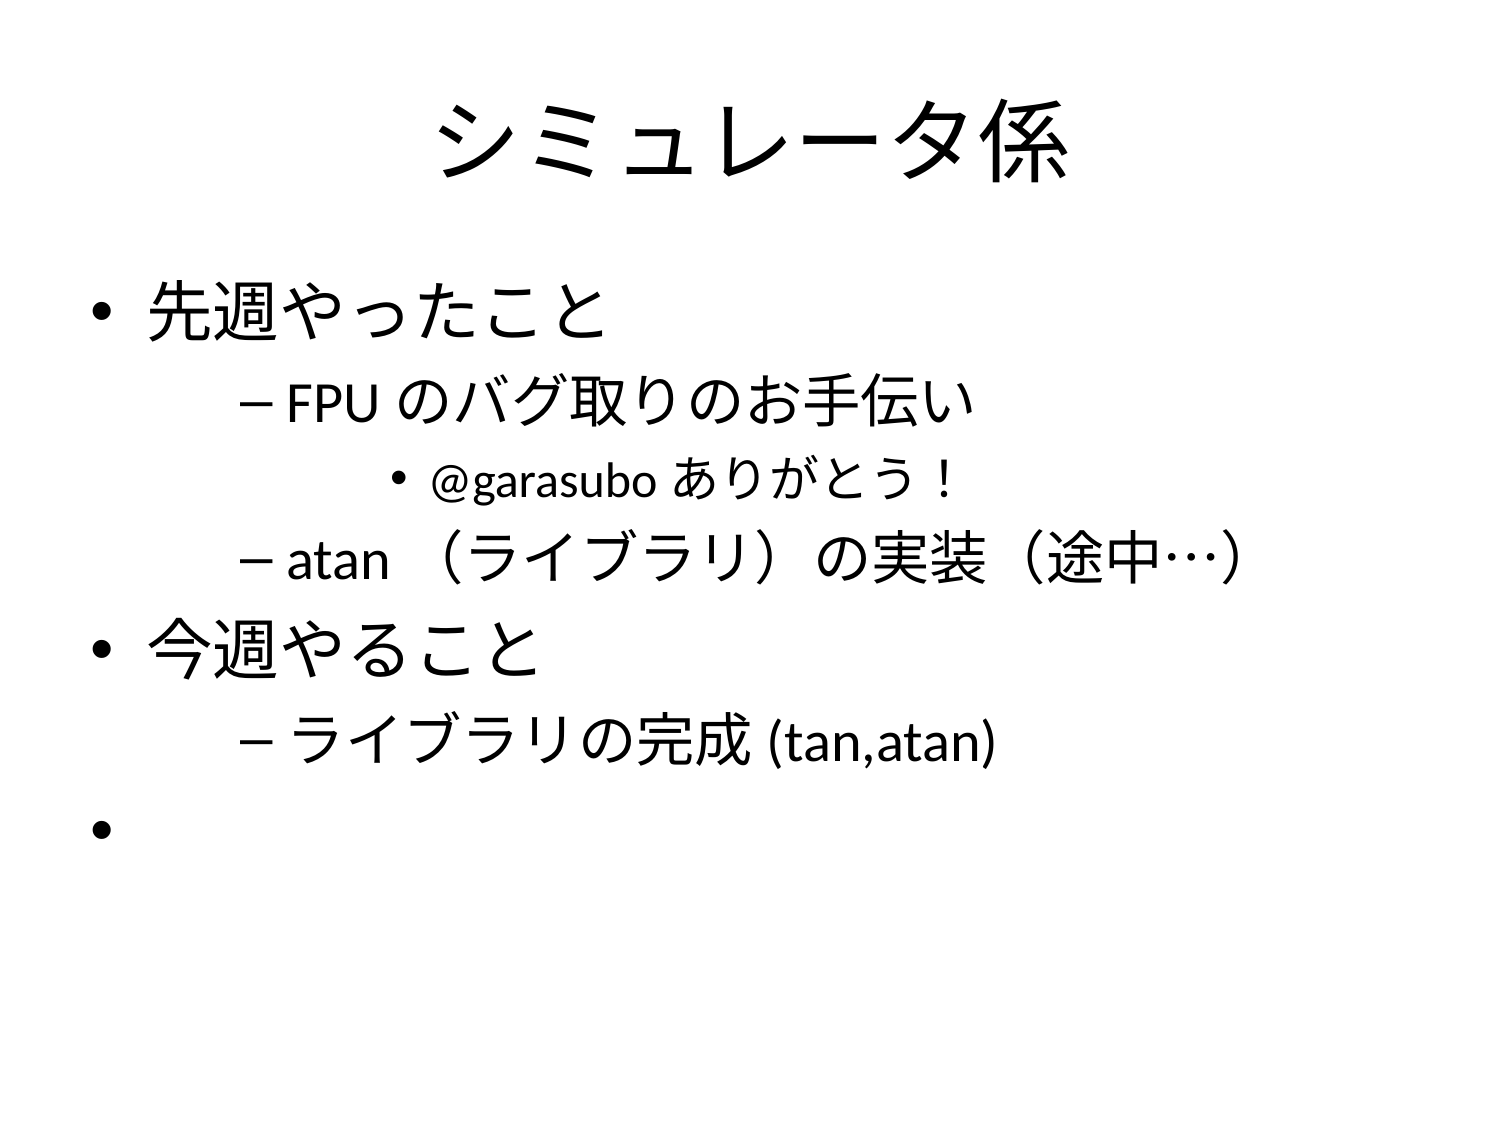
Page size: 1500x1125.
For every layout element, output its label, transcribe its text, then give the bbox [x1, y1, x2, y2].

list 先週やったこと FPUのバグ取りのお手伝い @garasuboありがとう！ atan（ライブラリ）の実装（途中…） 今週やること ライブラリの完成(tan,atan) [75, 262, 1426, 1005]
title シミュレータ係 [75, 45, 1426, 233]
